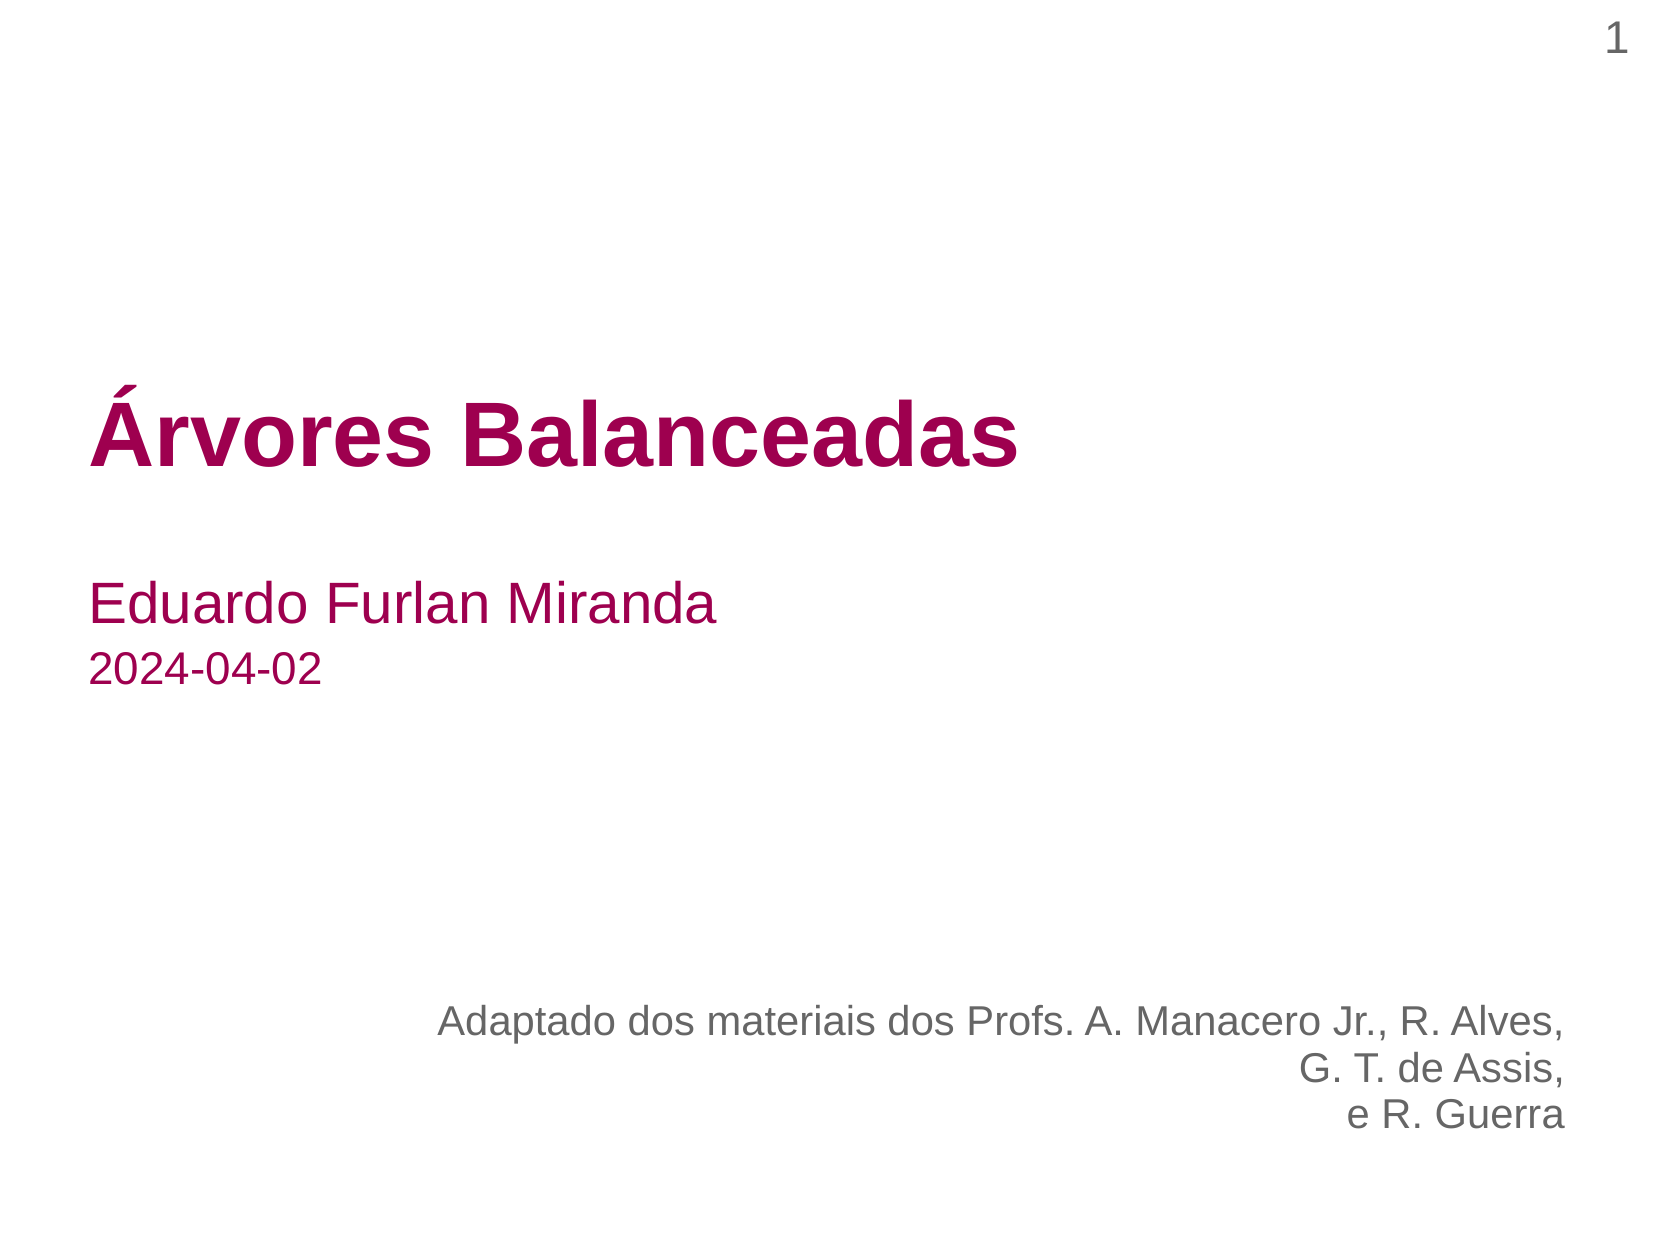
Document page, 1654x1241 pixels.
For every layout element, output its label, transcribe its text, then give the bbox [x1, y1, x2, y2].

list Adaptado dos materiais dos Profs. A. Manacero Jr., R. Alves, G. T. de Assis, e R. Guerra [88, 998, 1565, 1211]
title Árvores Balanceadas Eduardo Furlan Miranda 2024-04-02 [88, 29, 1565, 998]
